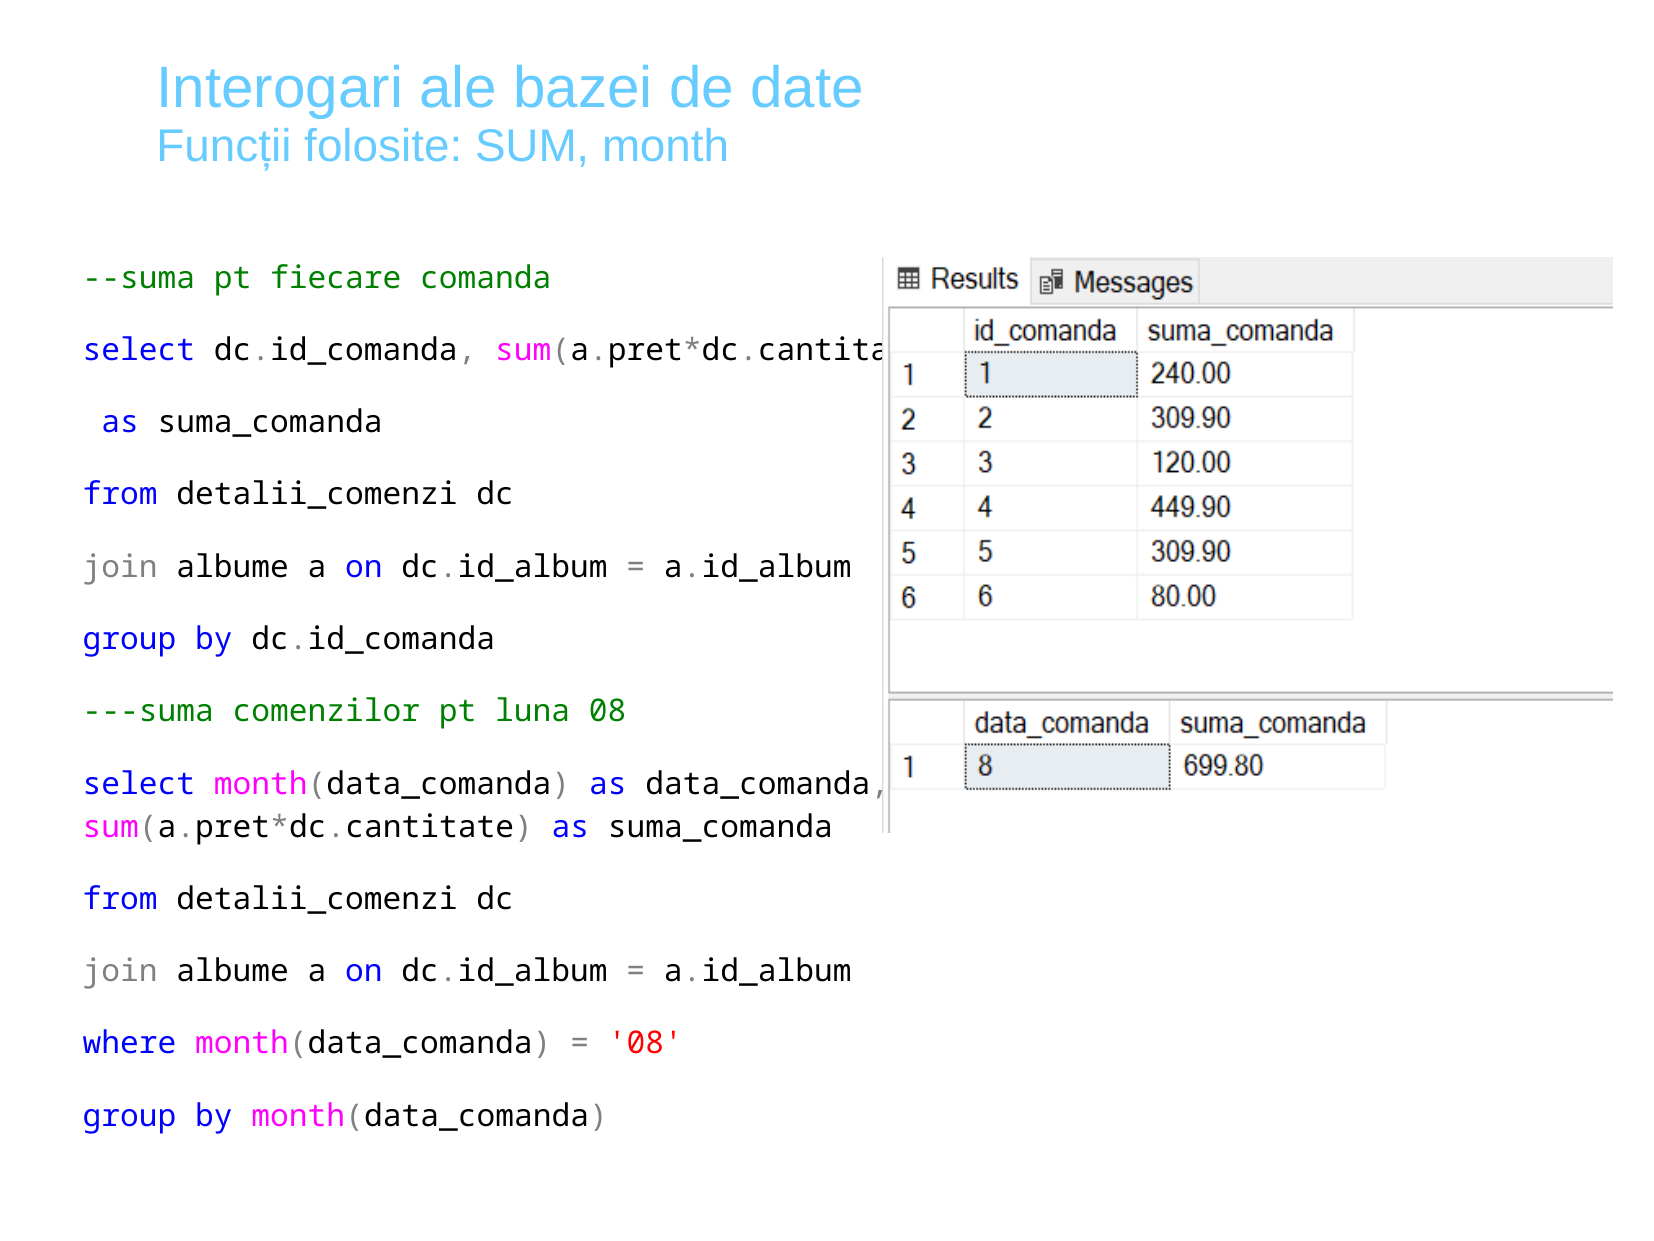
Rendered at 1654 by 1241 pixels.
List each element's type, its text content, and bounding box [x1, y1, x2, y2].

list --suma pt fiecare comanda select dc.id_comanda, sum(a.pret*dc.cantitate) as suma_comanda from detalii_comenzi dc join albume a on dc.id_album = a.id_album group by dc.id_comanda ---suma comenzilor pt luna 08 select month(data_comanda) as data_comanda, sum(a.pret*dc.cantitate) as suma_comanda from detalii_comenzi dc join albume a on dc.id_album = a.id_album where month(data_comanda) = '08' group by month(data_comanda) [82, 254, 1241, 1055]
picture [882, 257, 1613, 833]
title Interogari ale bazei de date Funcții folosite: SUM, month [82, 49, 1571, 178]
